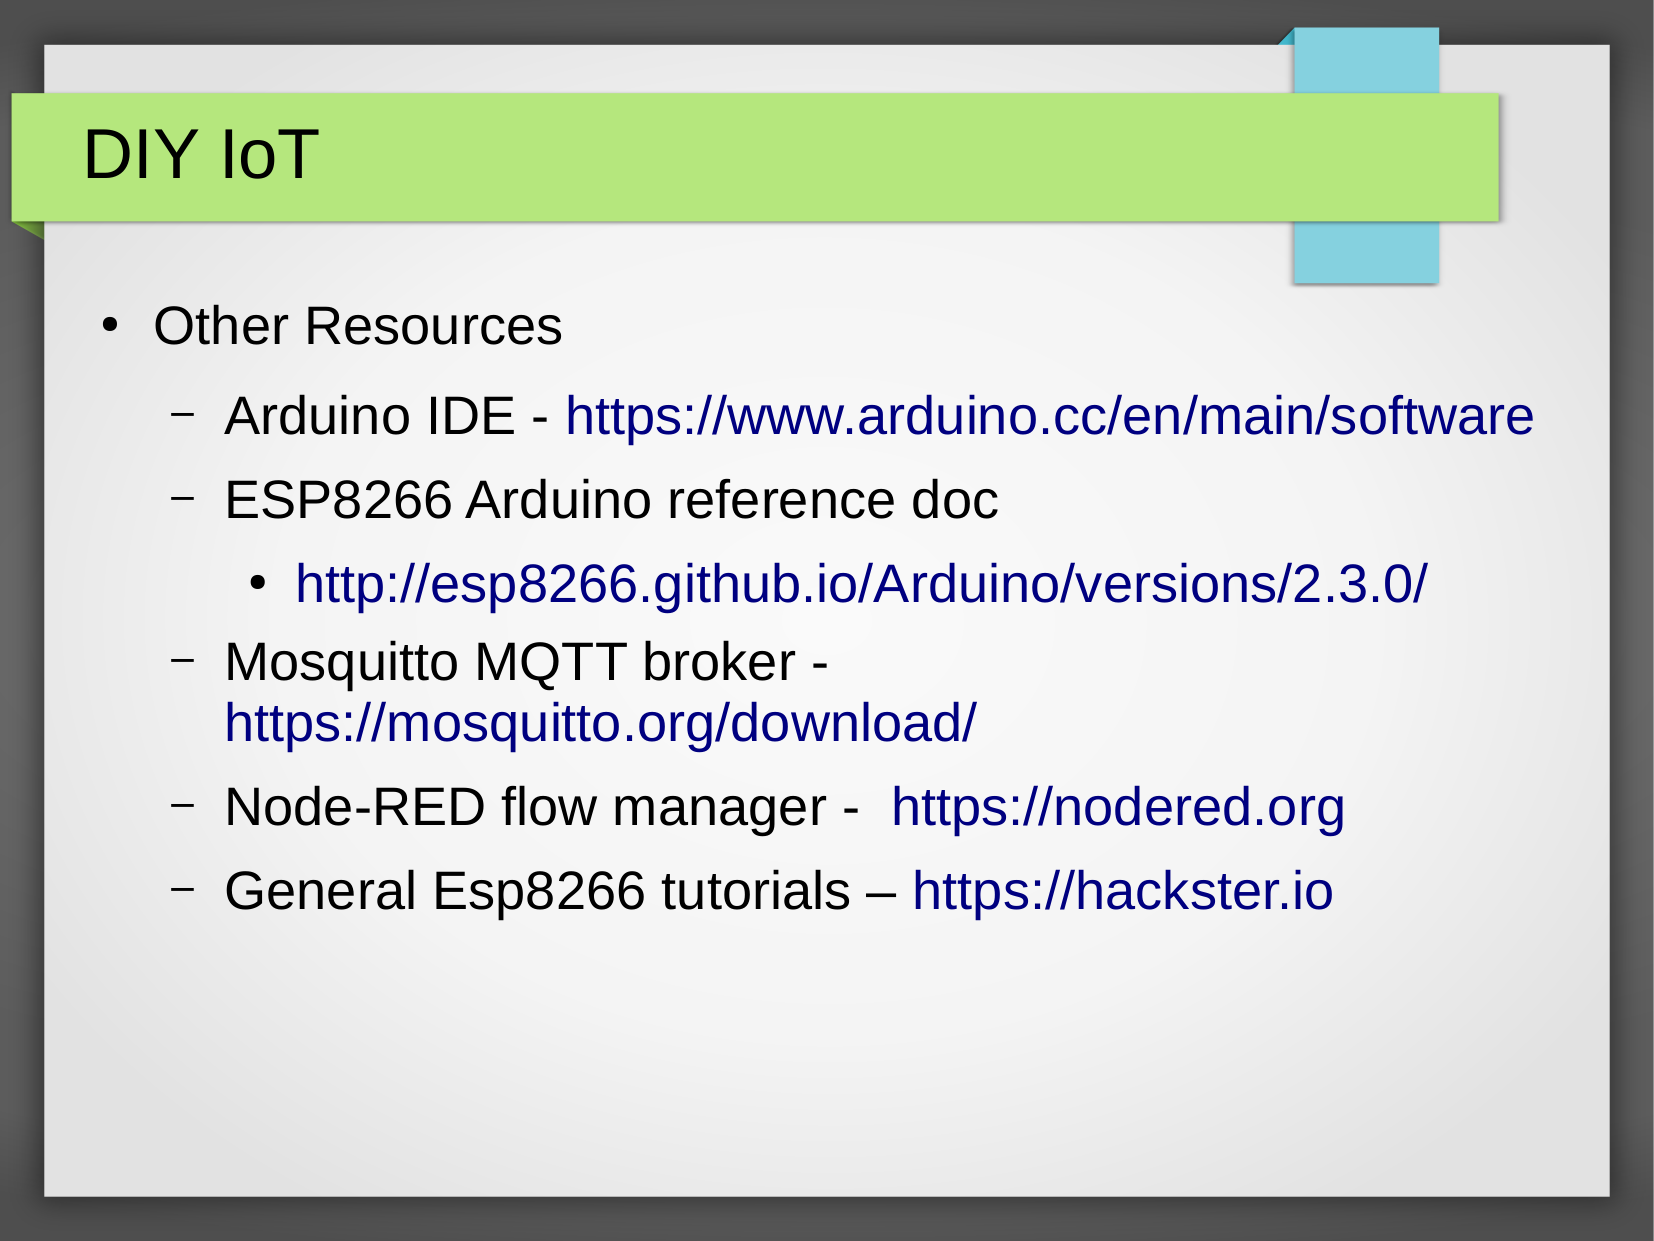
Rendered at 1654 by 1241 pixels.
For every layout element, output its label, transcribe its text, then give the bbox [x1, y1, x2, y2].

title DIY IoT [82, 94, 1264, 213]
list Other Resources Arduino IDE - https://www.arduino.cc/en/main/software ESP8266 Arduino reference doc http://esp8266.github.io/Arduino/versions/2.3.0/ Mosquitto MQTT broker - https://mosquitto.org/download/ Node-RED flow manager - https://nodered.org General Esp8266 tutorials – https://hackster.io [82, 295, 1571, 1015]
picture [0, 0, 1654, 1241]
